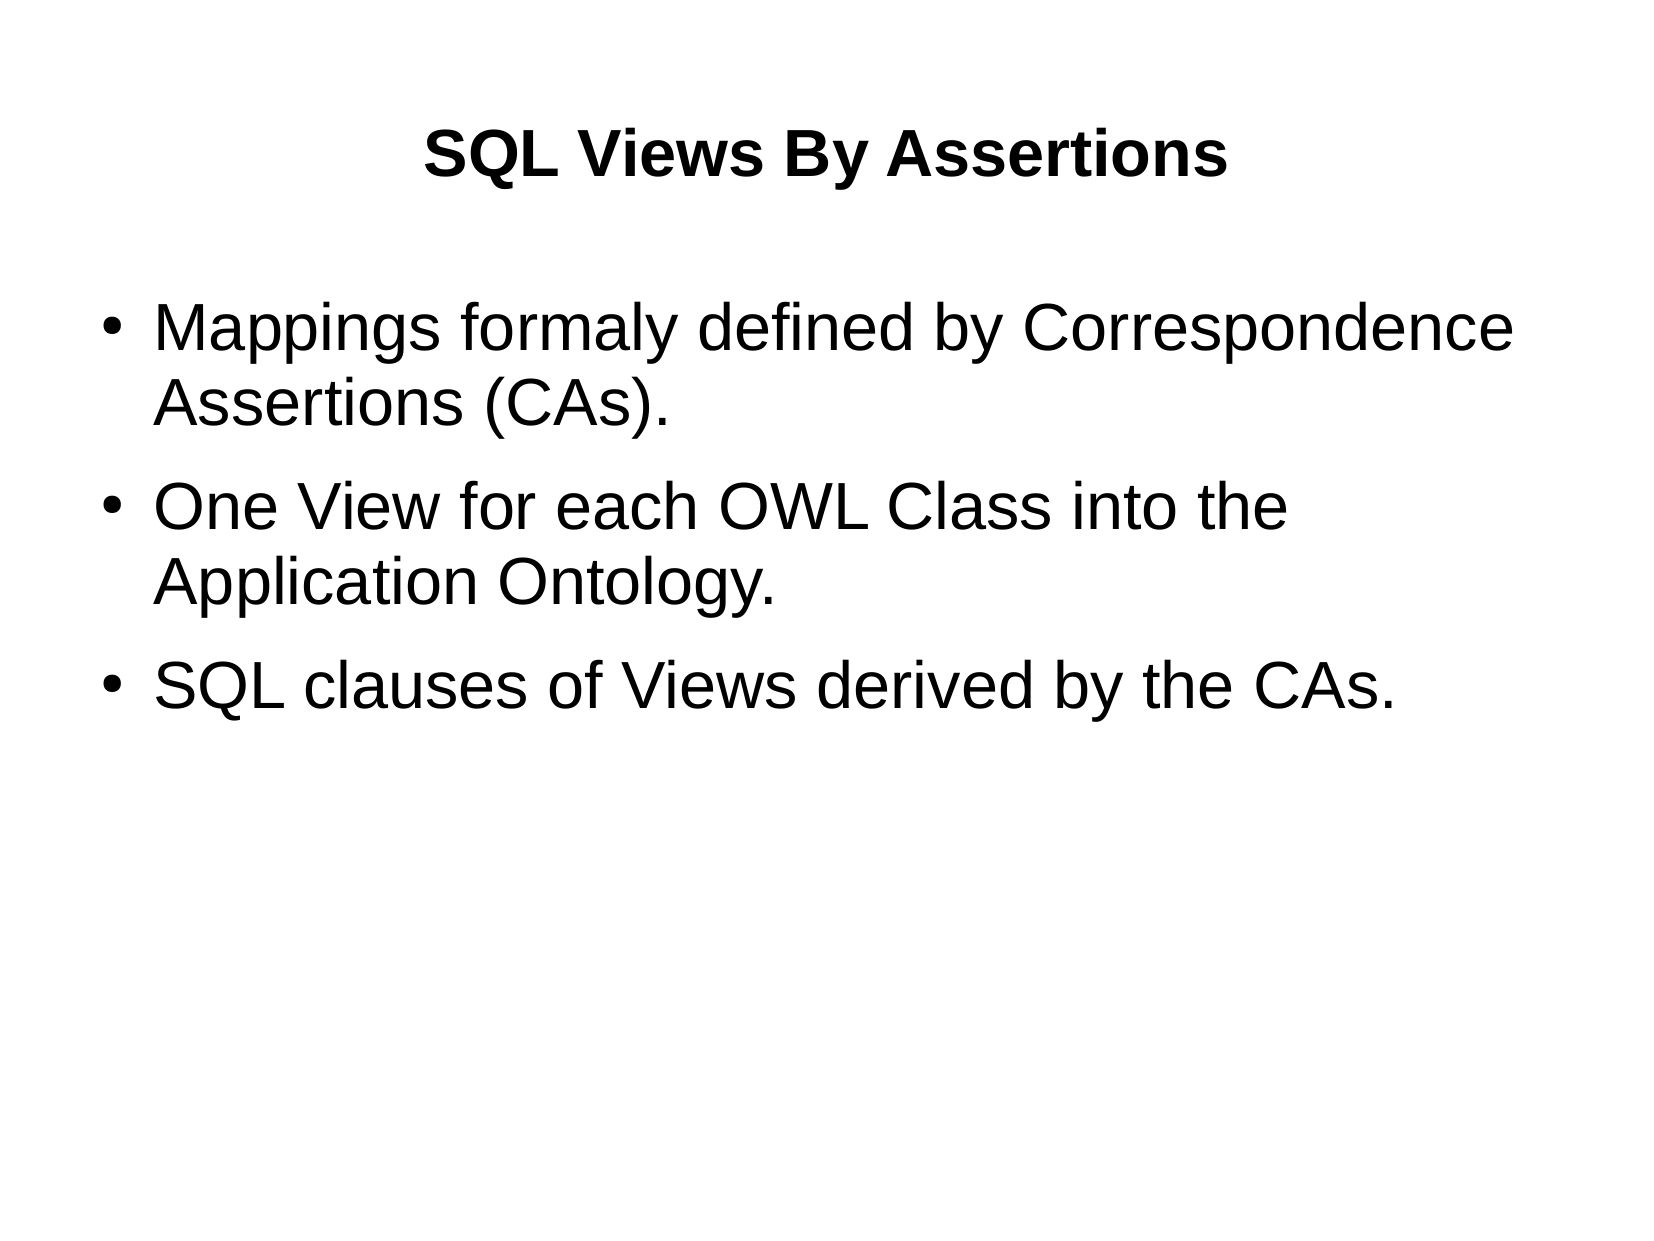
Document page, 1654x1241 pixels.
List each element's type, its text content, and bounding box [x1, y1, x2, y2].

list Mappings formaly defined by Correspondence Assertions (CAs). One View for each OWL Class into the Application Ontology. SQL clauses of Views derived by the CAs. [82, 290, 1571, 1094]
title SQL Views By Assertions [82, 56, 1571, 250]
